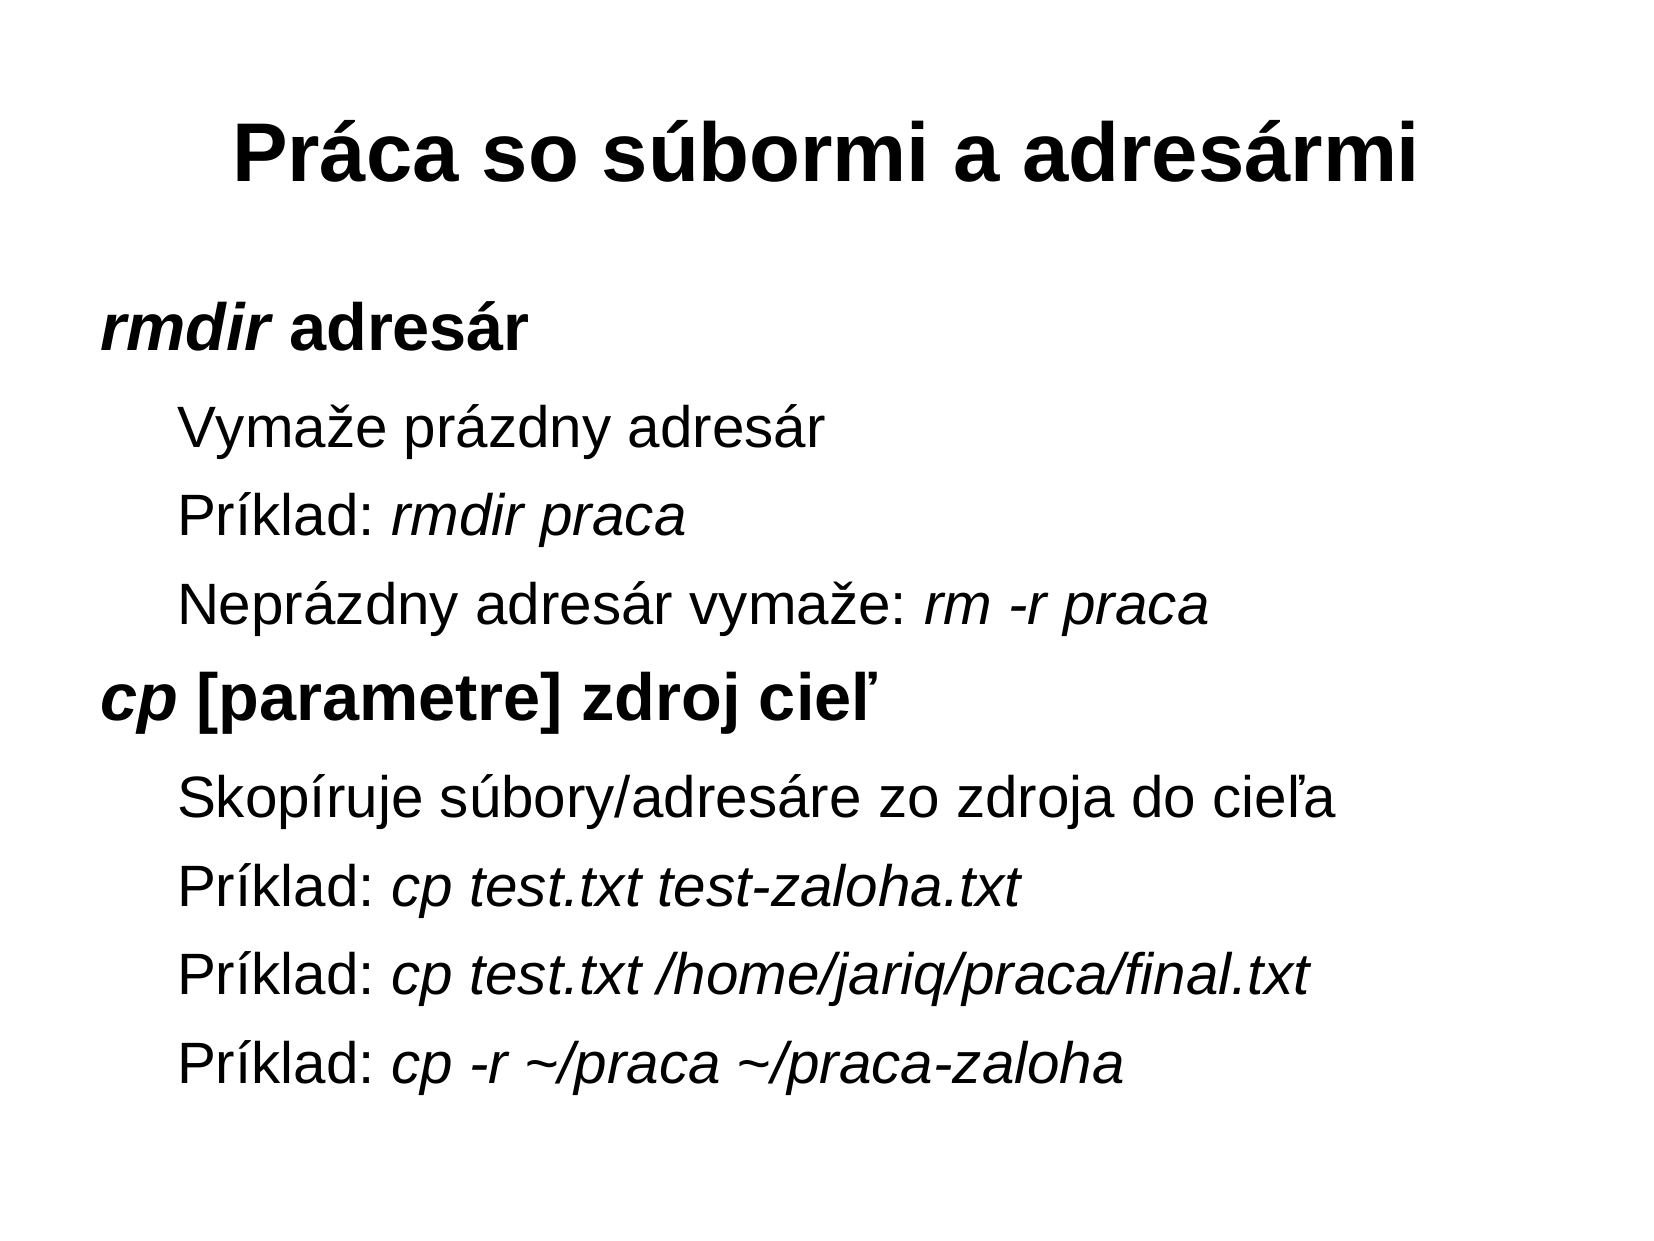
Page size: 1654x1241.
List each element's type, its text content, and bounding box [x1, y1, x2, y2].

title Práca so súbormi a adresármi [82, 49, 1571, 257]
list rmdir adresár Vymaže prázdny adresár Príklad: rmdir praca Neprázdny adresár vymaže: rm -r praca cp [parametre] zdroj cieľ Skopíruje súbory/adresáre zo zdroja do cieľa Príklad: cp test.txt test-zaloha.txt Príklad: cp test.txt /home/jariq/praca/final.txt Príklad: cp -r ~/praca ~/praca-zaloha [82, 290, 1571, 1123]
